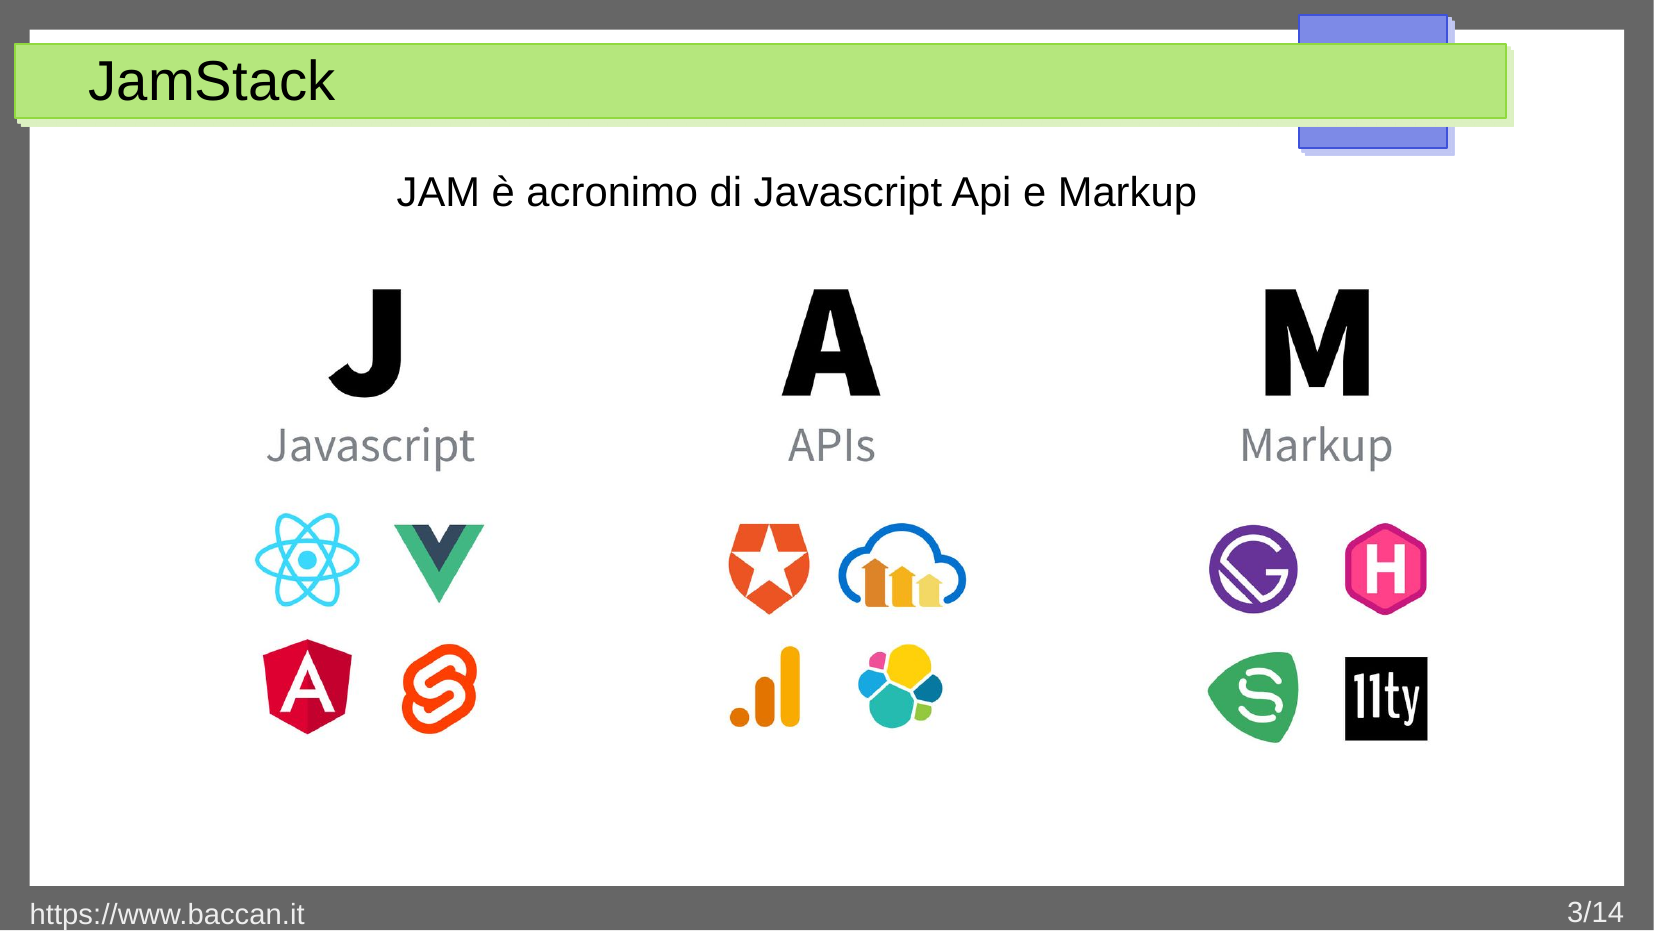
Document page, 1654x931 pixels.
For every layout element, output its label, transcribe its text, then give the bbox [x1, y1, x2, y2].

title JamStack [88, 44, 1506, 119]
picture [147, 237, 1536, 827]
text_box JAM è acronimo di Javascript Api e Markup [59, 147, 1536, 237]
